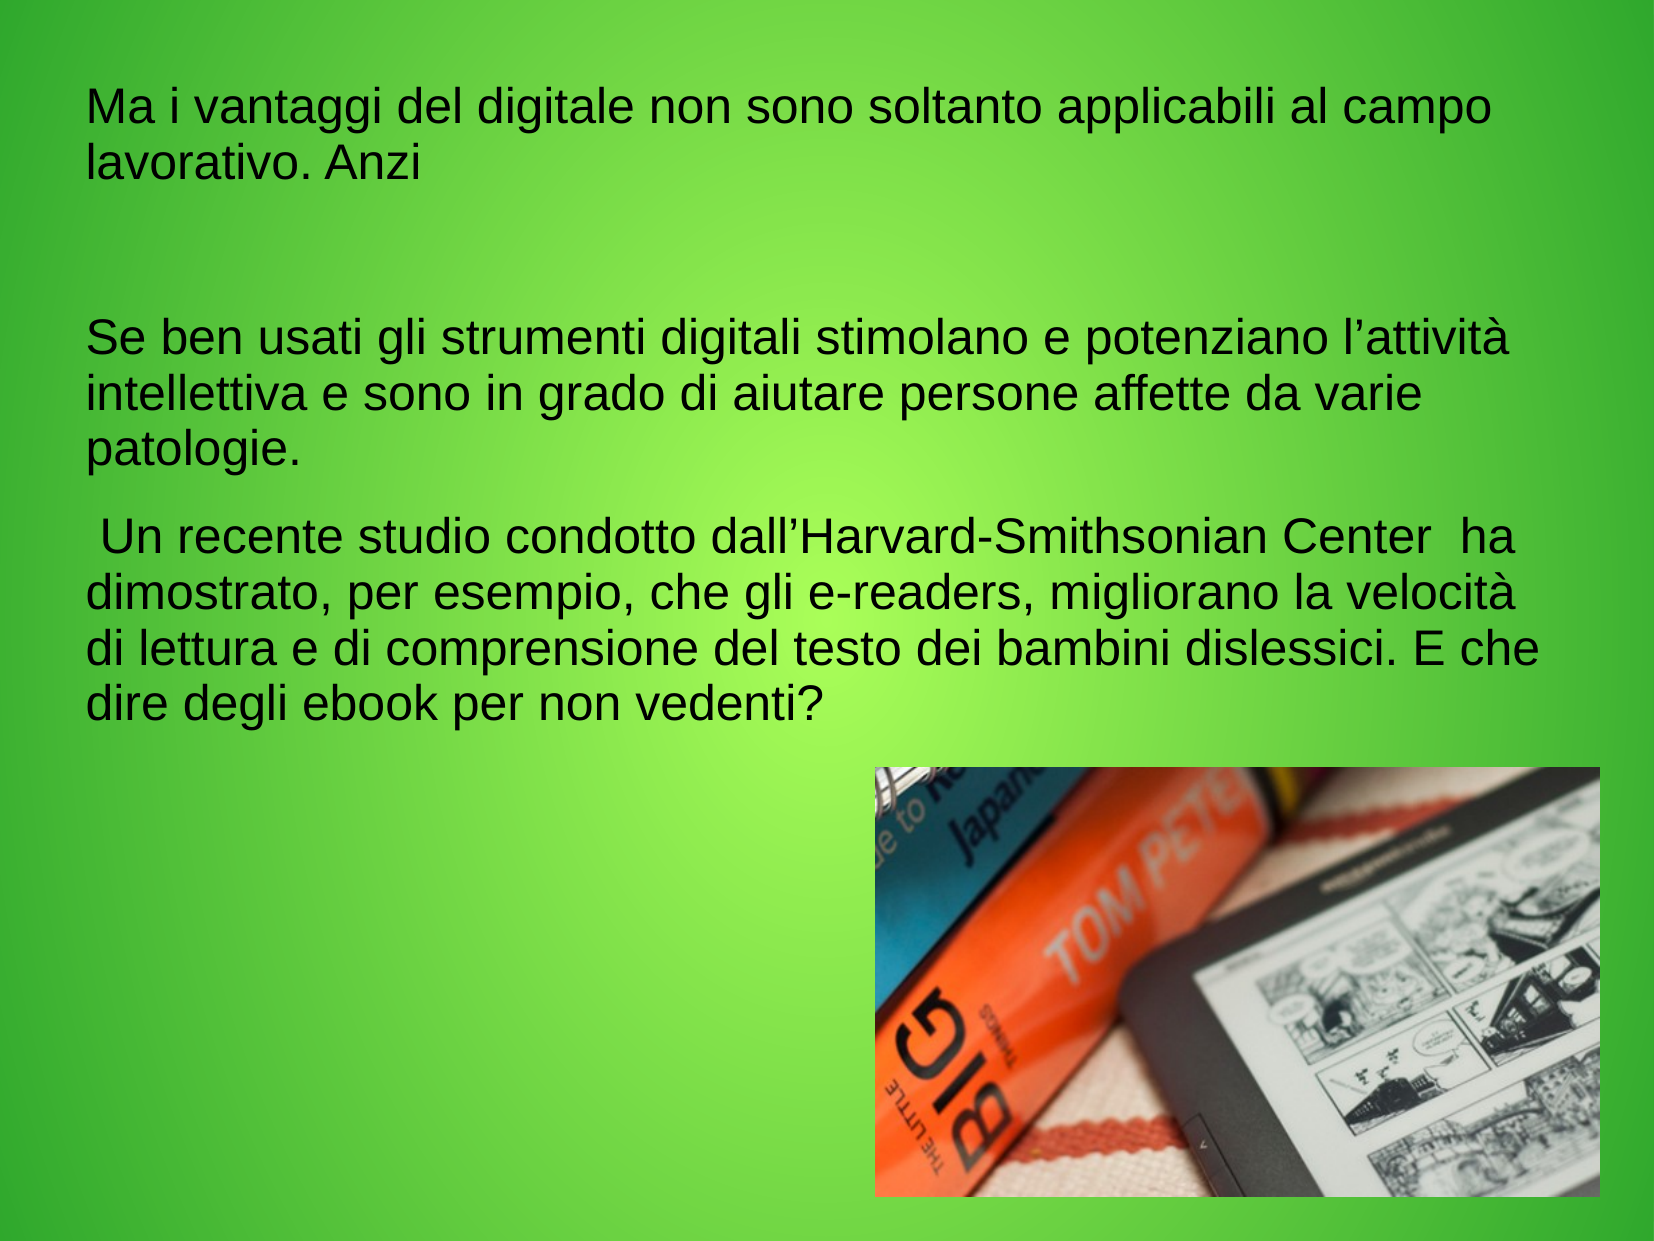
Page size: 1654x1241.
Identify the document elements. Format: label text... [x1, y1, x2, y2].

picture [875, 767, 1600, 1197]
text_box Ma i vantaggi del digitale non sono soltanto applicabili al campo lavorativo. Anzi Se ben usati gli strumenti digitali stimolano e potenziano l’attività intellettiva e sono in grado di aiutare persone affette da varie patologie. Un recente studio condotto dall’Harvard-Smithsonian Center ha dimostrato, per esempio, che gli e-readers, migliorano la velocità di lettura e di comprensione del testo dei bambini dislessici. E che dire degli ebook per non vedenti? [70, 70, 1583, 882]
